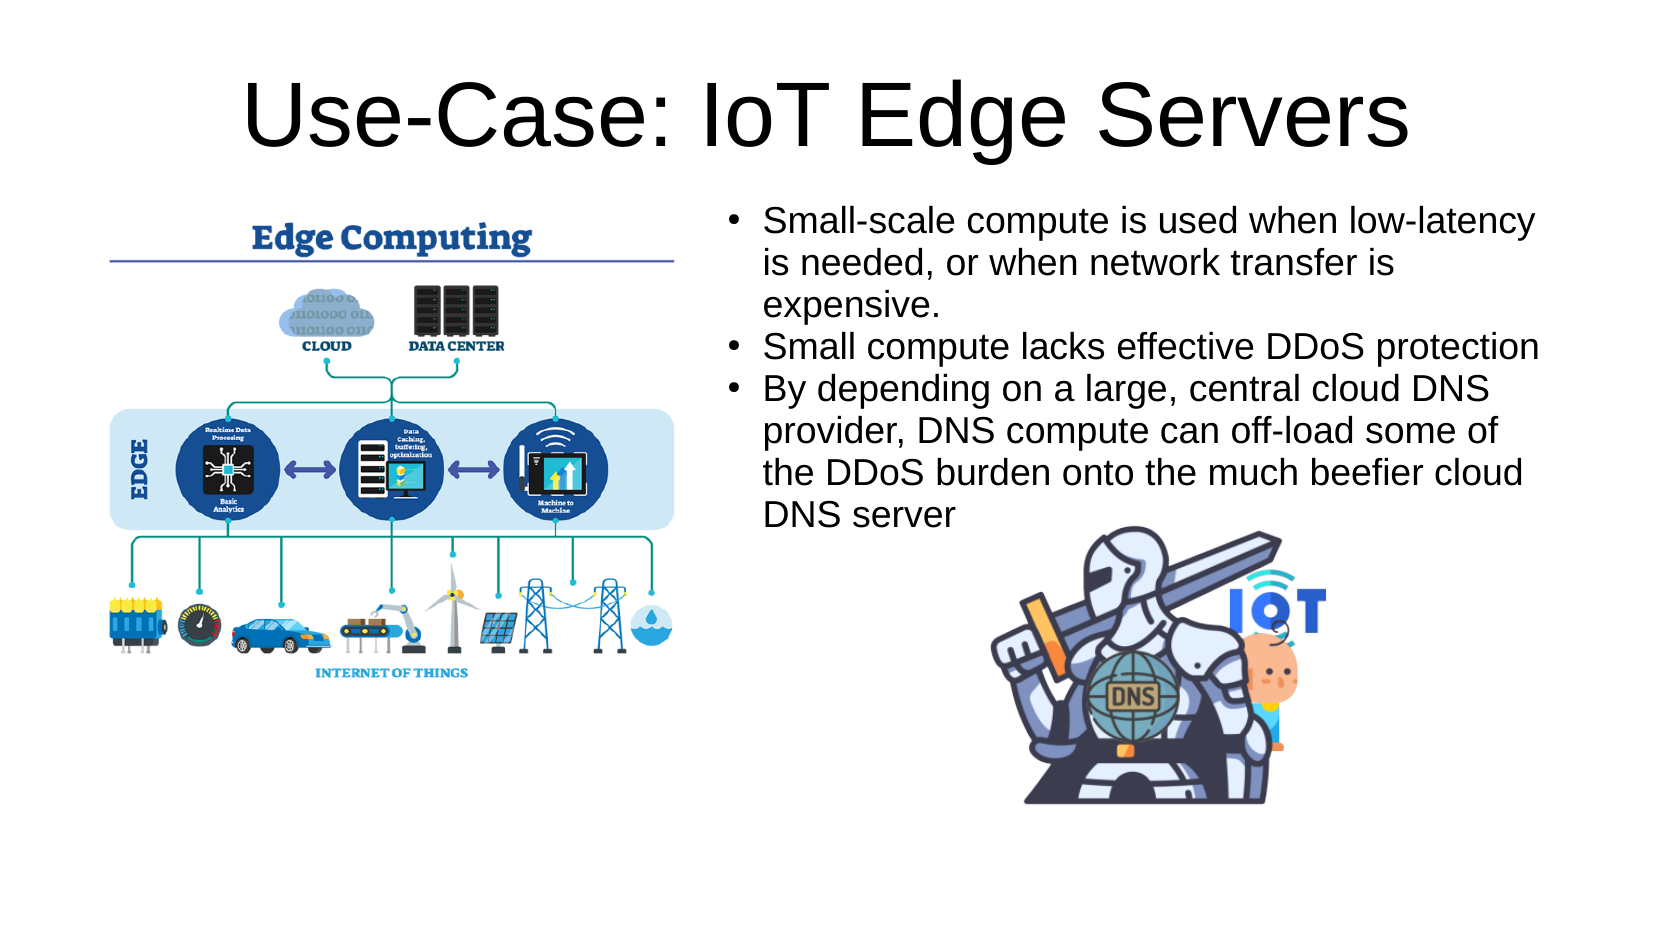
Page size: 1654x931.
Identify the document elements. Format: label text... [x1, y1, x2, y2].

title Use-Case: IoT Edge Servers [751, 37, 1571, 192]
text_box Small-scale compute is used when low-latency is needed, or when network transfer is expensive. Small compute lacks effective DDoS protection By depending on a large, central cloud DNS provider, DNS compute can off-load some of the DDoS burden onto the much beefier cloud DNS server [712, 192, 1576, 586]
picture [900, 586, 1426, 850]
picture [31, 0, 751, 915]
